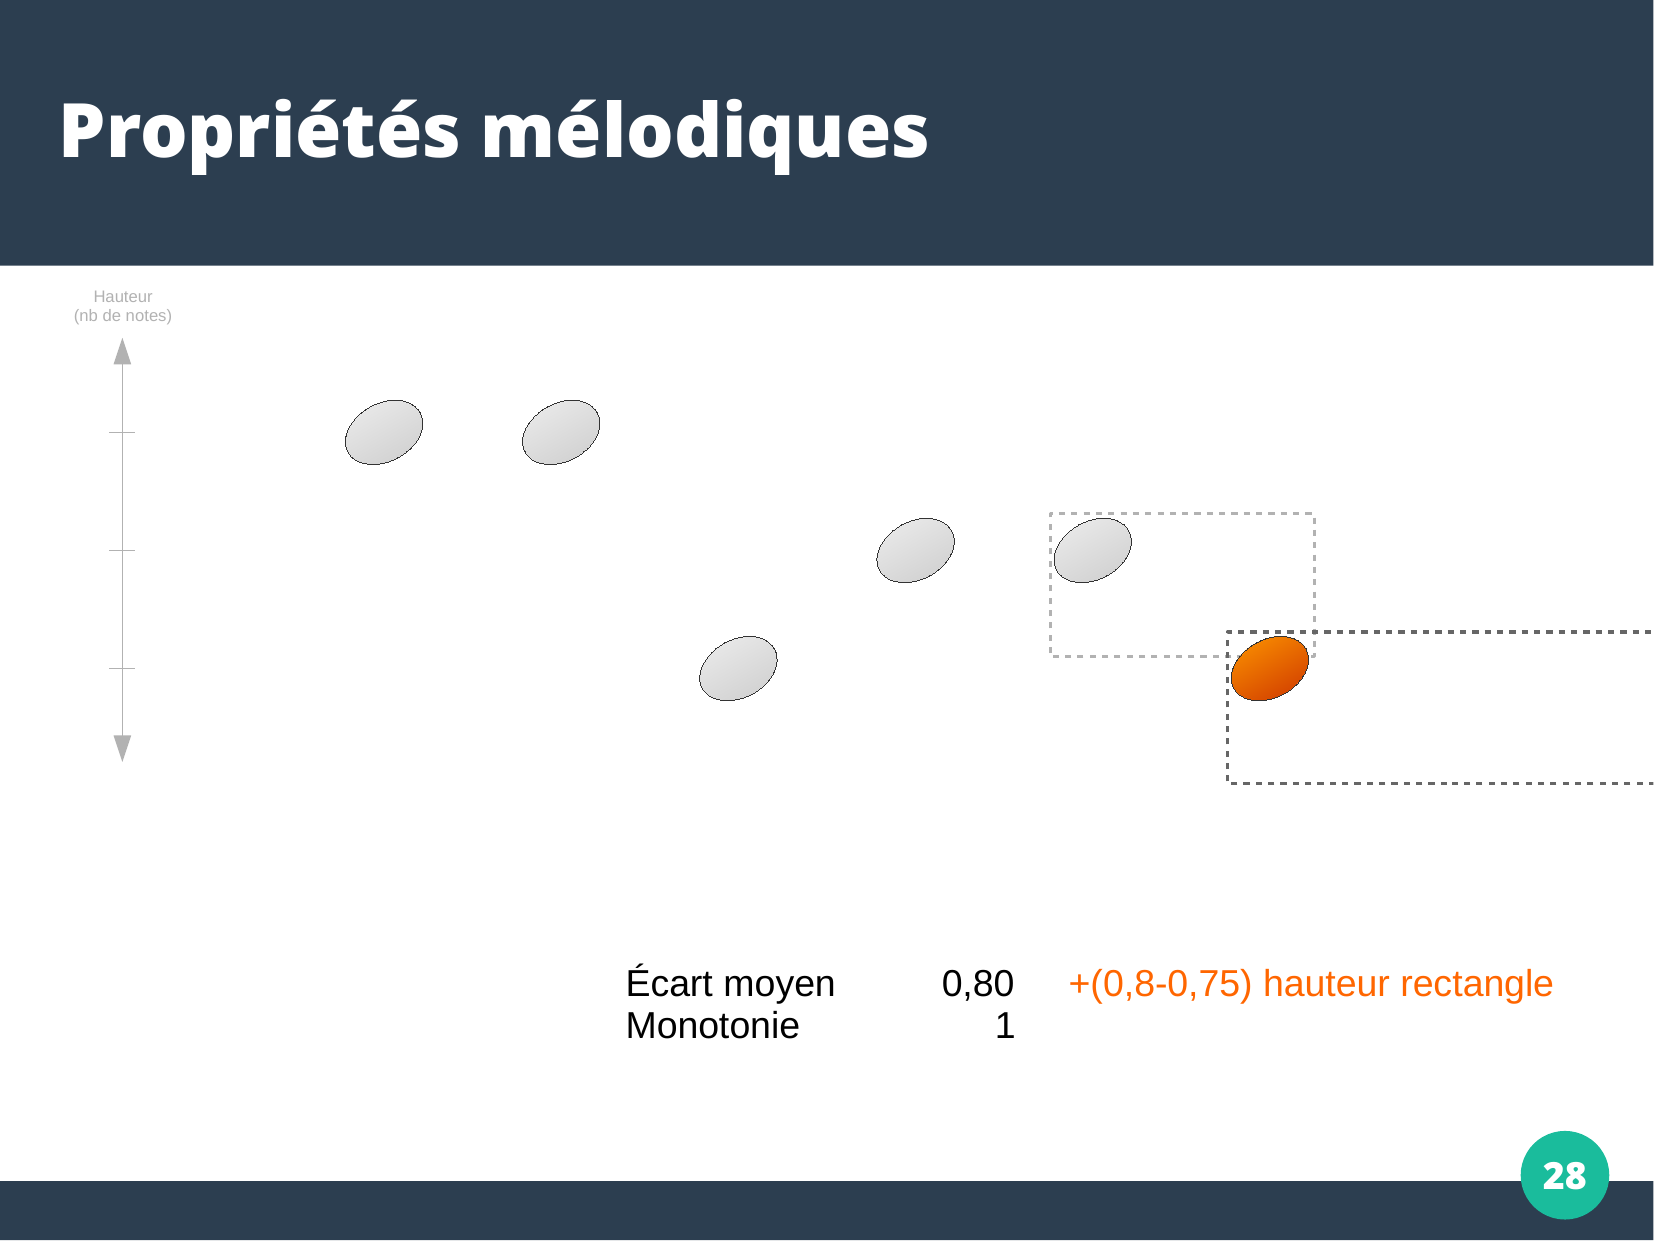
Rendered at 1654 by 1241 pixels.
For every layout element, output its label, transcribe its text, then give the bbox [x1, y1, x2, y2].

title Propriétés mélodiques [59, 49, 1595, 207]
text_box [522, 400, 600, 465]
text_box [699, 636, 778, 701]
text_box [345, 400, 423, 465]
text_box [876, 518, 955, 583]
text_box Hauteur (nb de notes) [46, 280, 200, 333]
text_box Écart moyen 0,80 +(0,8-0,75) hauteur rectangle Monotonie 1 [610, 955, 1621, 1055]
text_box [1054, 518, 1132, 583]
text_box [1231, 636, 1309, 701]
